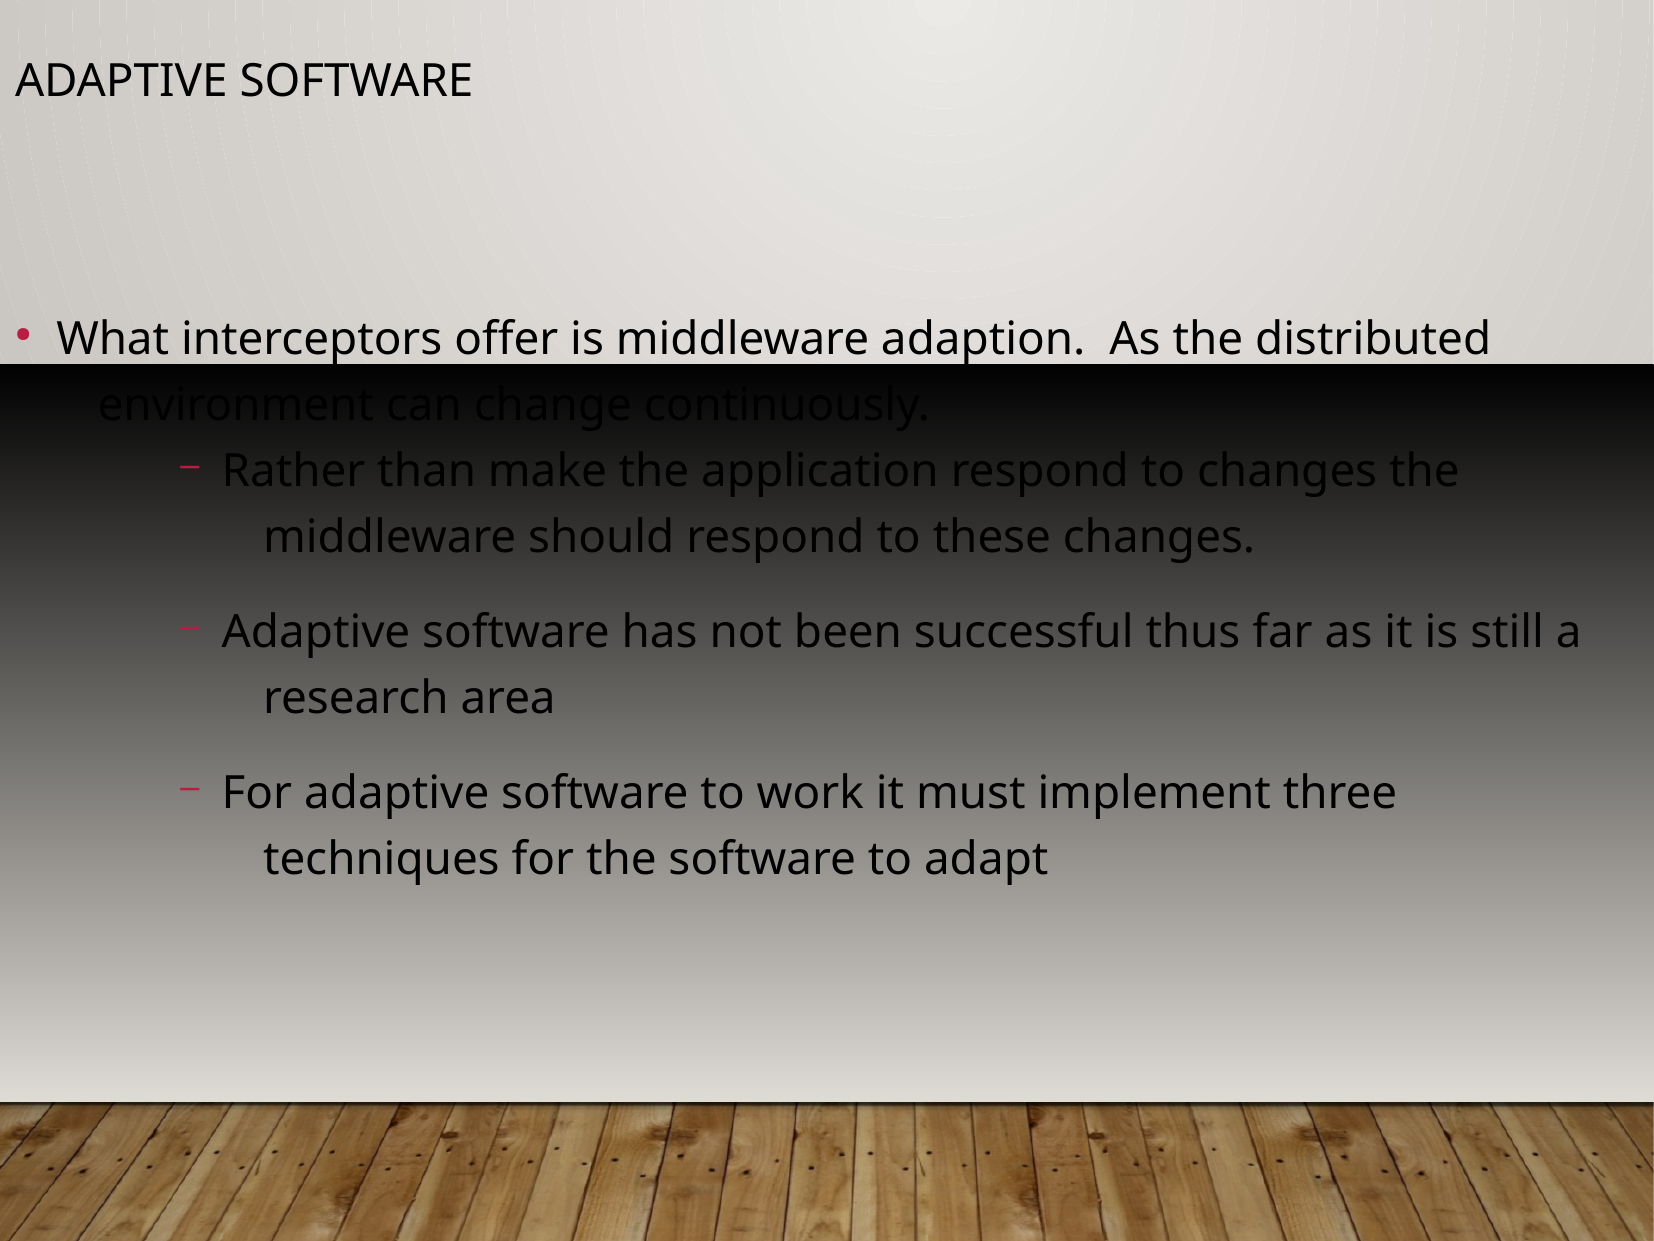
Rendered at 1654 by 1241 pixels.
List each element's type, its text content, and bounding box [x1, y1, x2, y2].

list What interceptors offer is middleware adaption. As the distributed environment can change continuously. Rather than make the application respond to changes the middleware should respond to these changes. Adaptive software has not been successful thus far as it is still a research area For adaptive software to work it must implement three techniques for the software to adapt [0, 290, 1654, 1010]
title Adaptive Software [0, 49, 1654, 257]
